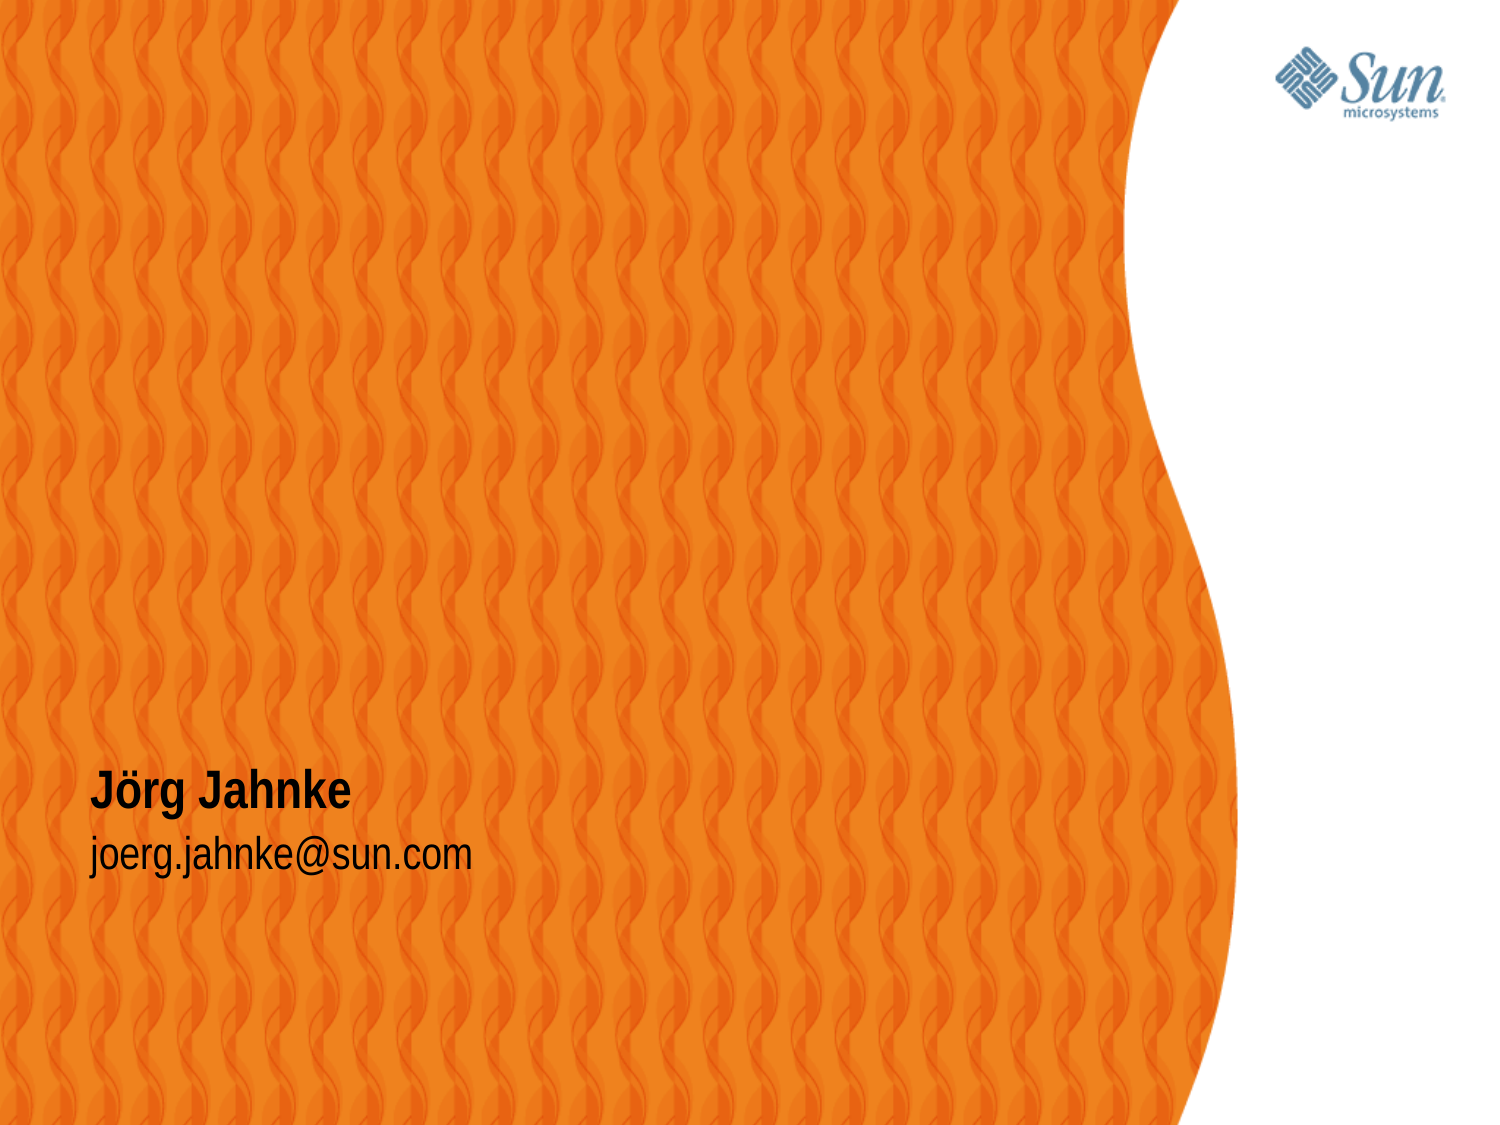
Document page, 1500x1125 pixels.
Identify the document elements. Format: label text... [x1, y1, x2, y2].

picture [0, 0, 1500, 1125]
list Jörg Jahnke joerg.jahnke@sun.com [90, 766, 1080, 987]
